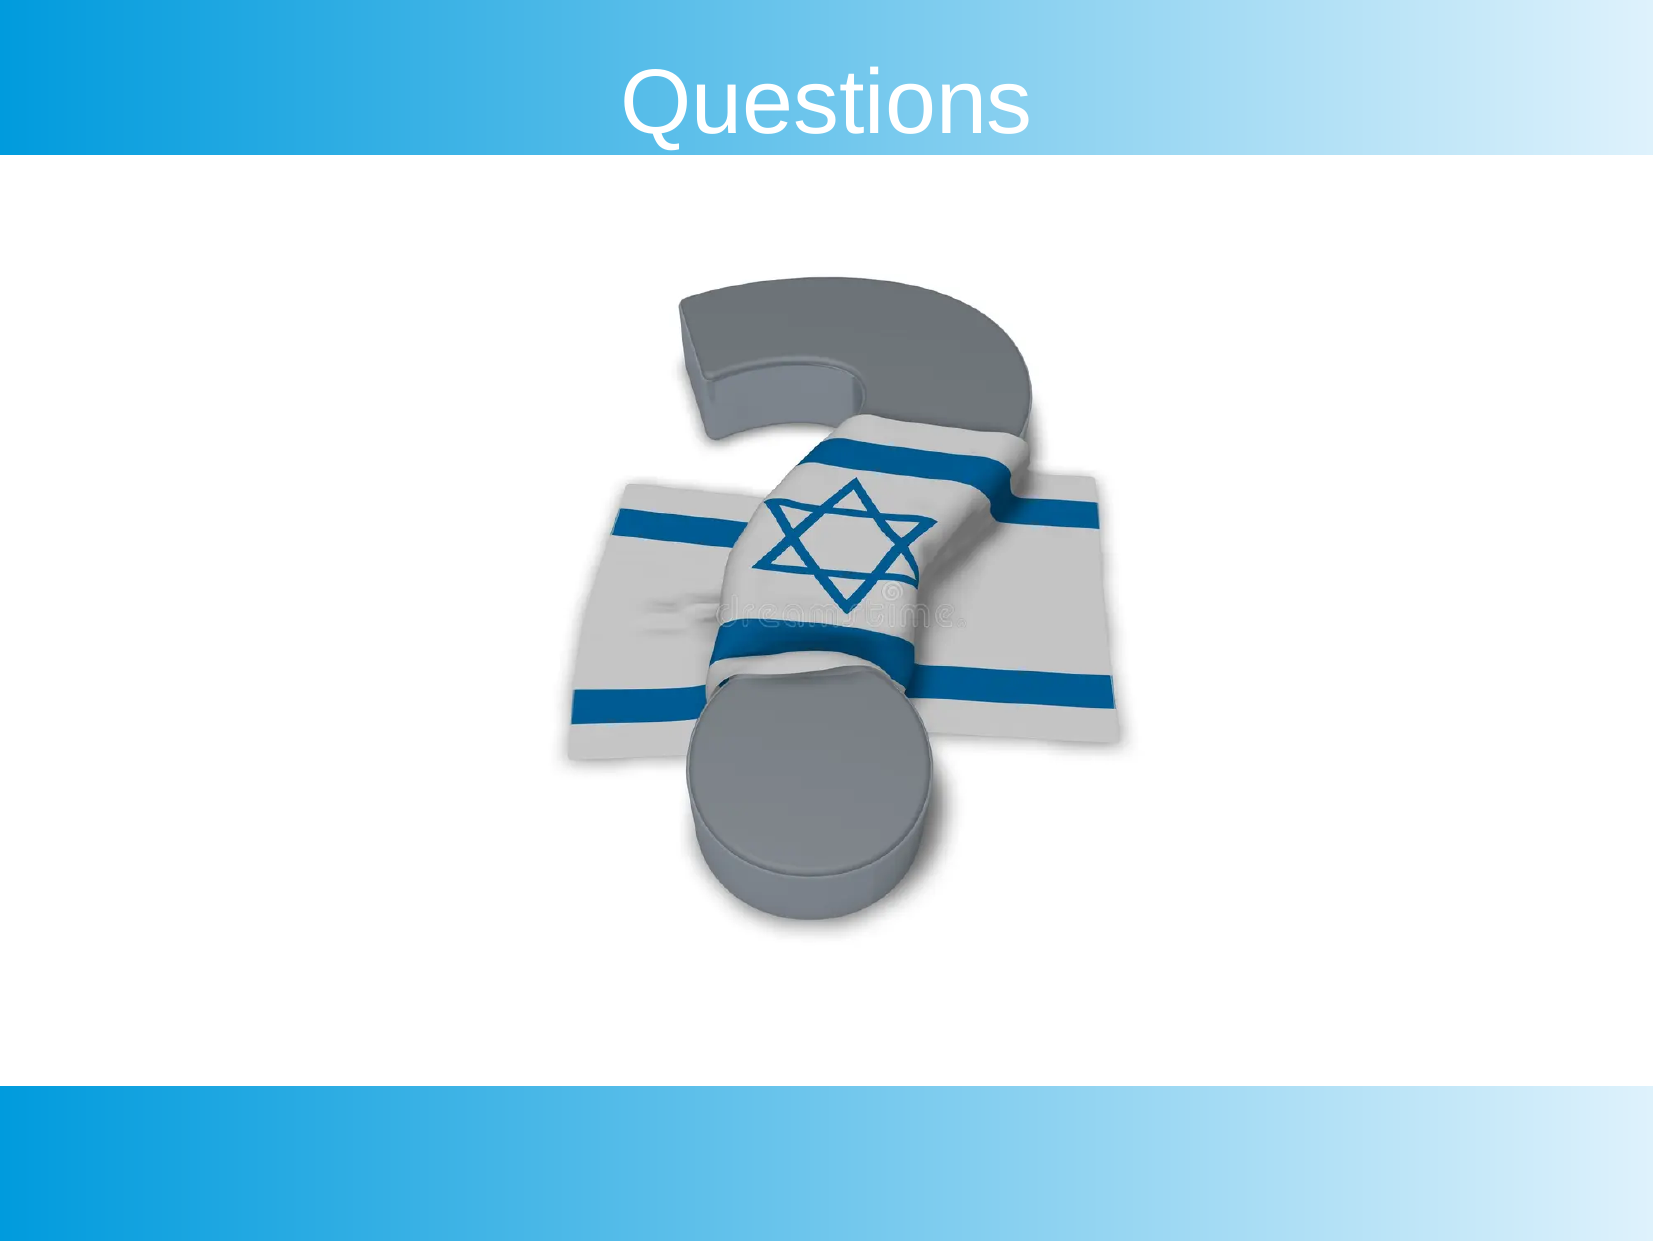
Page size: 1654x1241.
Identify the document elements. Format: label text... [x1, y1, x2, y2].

title Questions [82, 49, 1571, 155]
picture [510, 247, 1171, 961]
